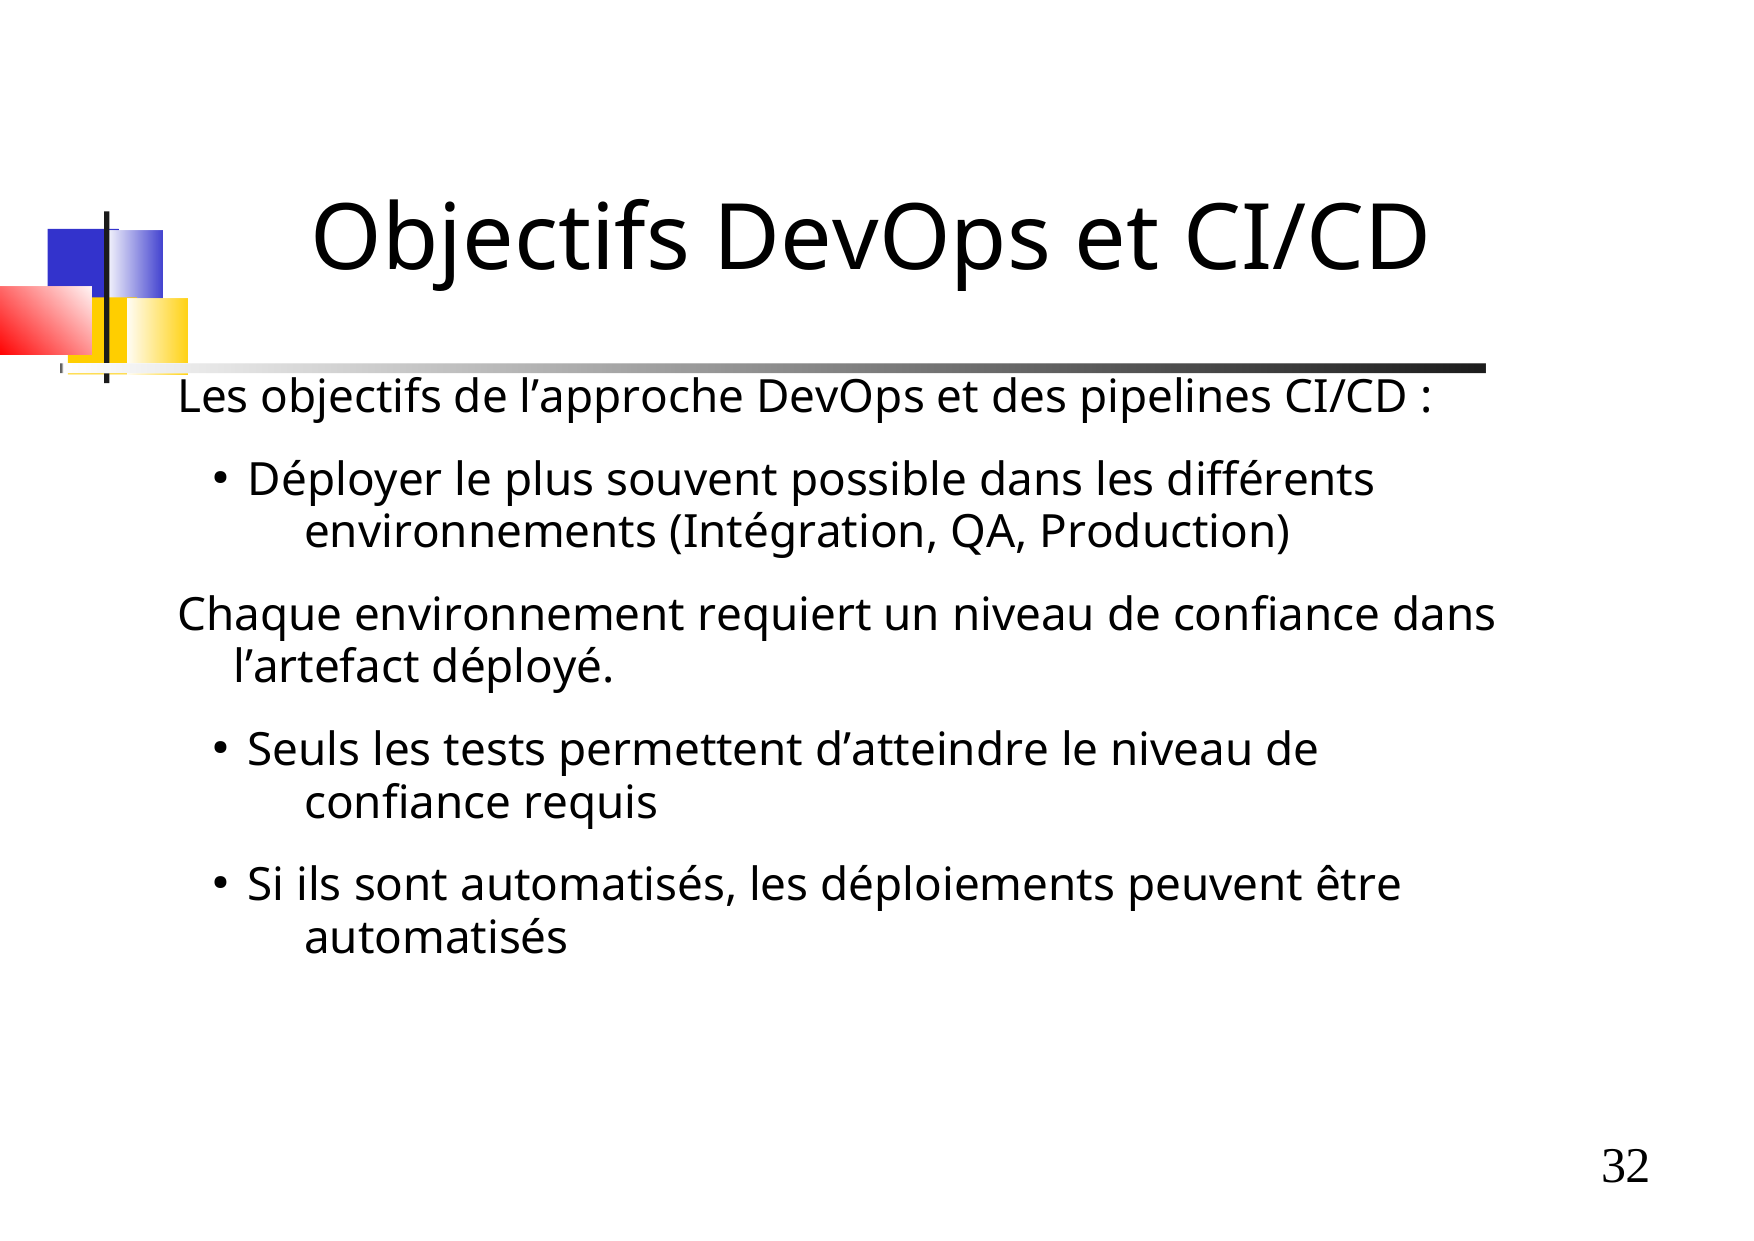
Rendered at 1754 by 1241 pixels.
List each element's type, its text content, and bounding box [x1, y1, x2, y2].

picture [0, 285, 92, 355]
title Objectifs DevOps et CI/CD [179, 183, 1564, 393]
slide_number 32 [1569, 1135, 1660, 1241]
text_box Les objectifs de l’approche DevOps et des pipelines CI/CD : Déployer le plus souvent possible dans les différents environnements (Intégration, QA, Production) Chaque environnement requiert un niveau de confiance dans l’artefact déployé. Seuls les tests permettent d’atteindre le niveau de confiance requis Si ils sont automatisés, les déploiements peuvent être automatisés [177, 363, 1526, 964]
picture [60, 229, 179, 384]
